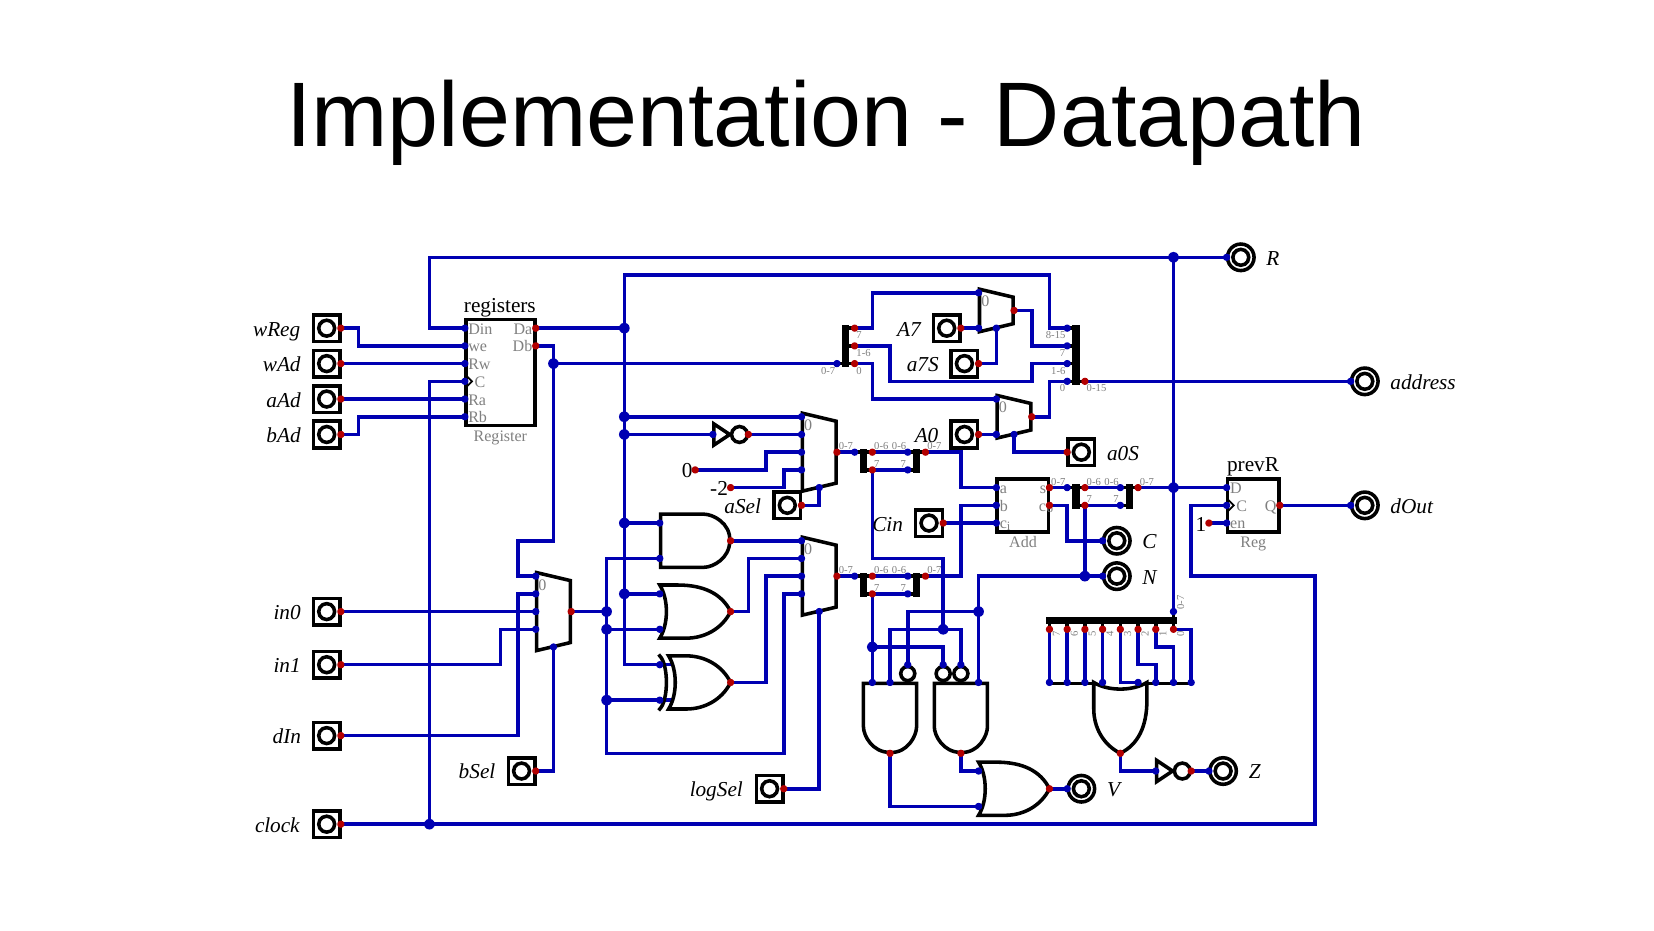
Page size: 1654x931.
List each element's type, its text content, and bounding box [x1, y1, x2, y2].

picture [240, 241, 1477, 841]
title Implementation - Datapath [82, 37, 1571, 193]
